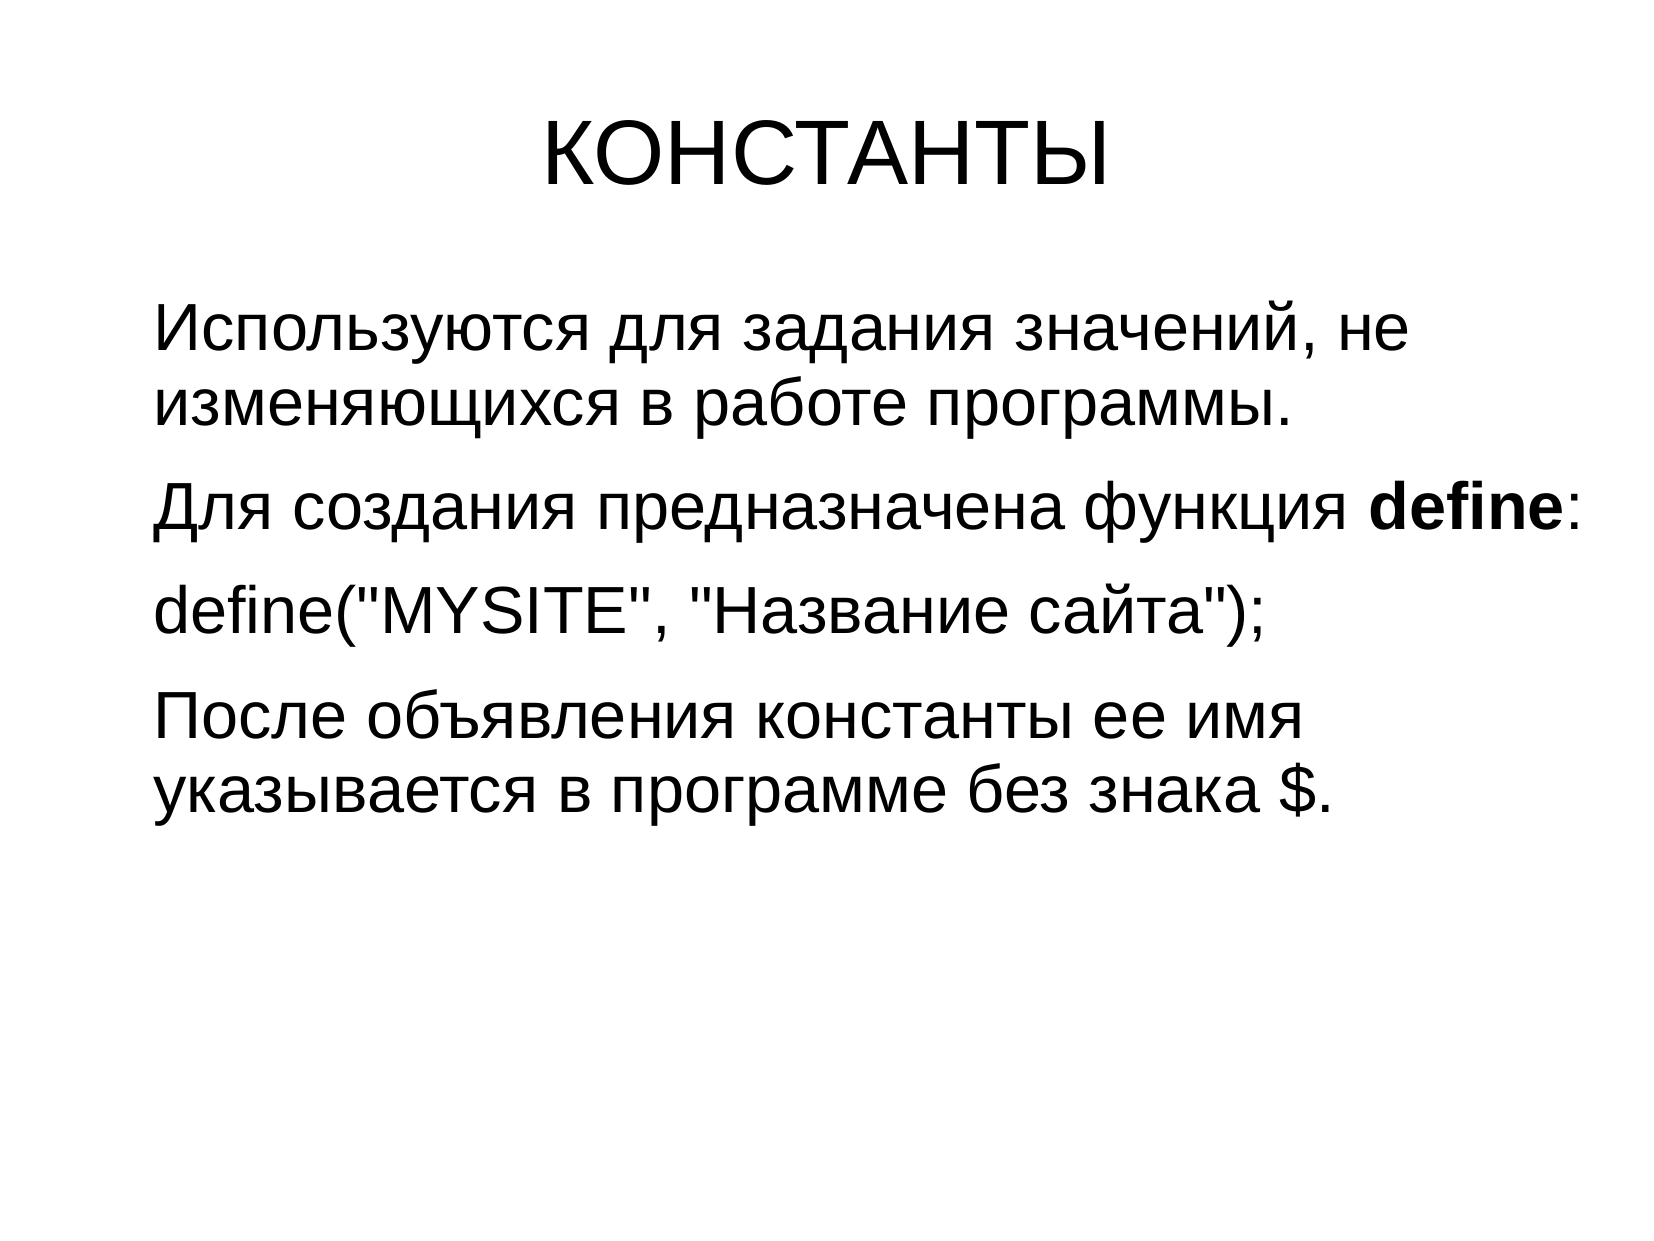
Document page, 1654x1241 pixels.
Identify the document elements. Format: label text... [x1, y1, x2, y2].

list Используются для задания значений, не изменяющихся в работе программы. Для создания предназначена функция define: define("MYSITE", "Название сайта"); После объявления константы ее имя указывается в программе без знака $. [82, 290, 1625, 1109]
title КОНСТАНТЫ [82, 49, 1571, 257]
